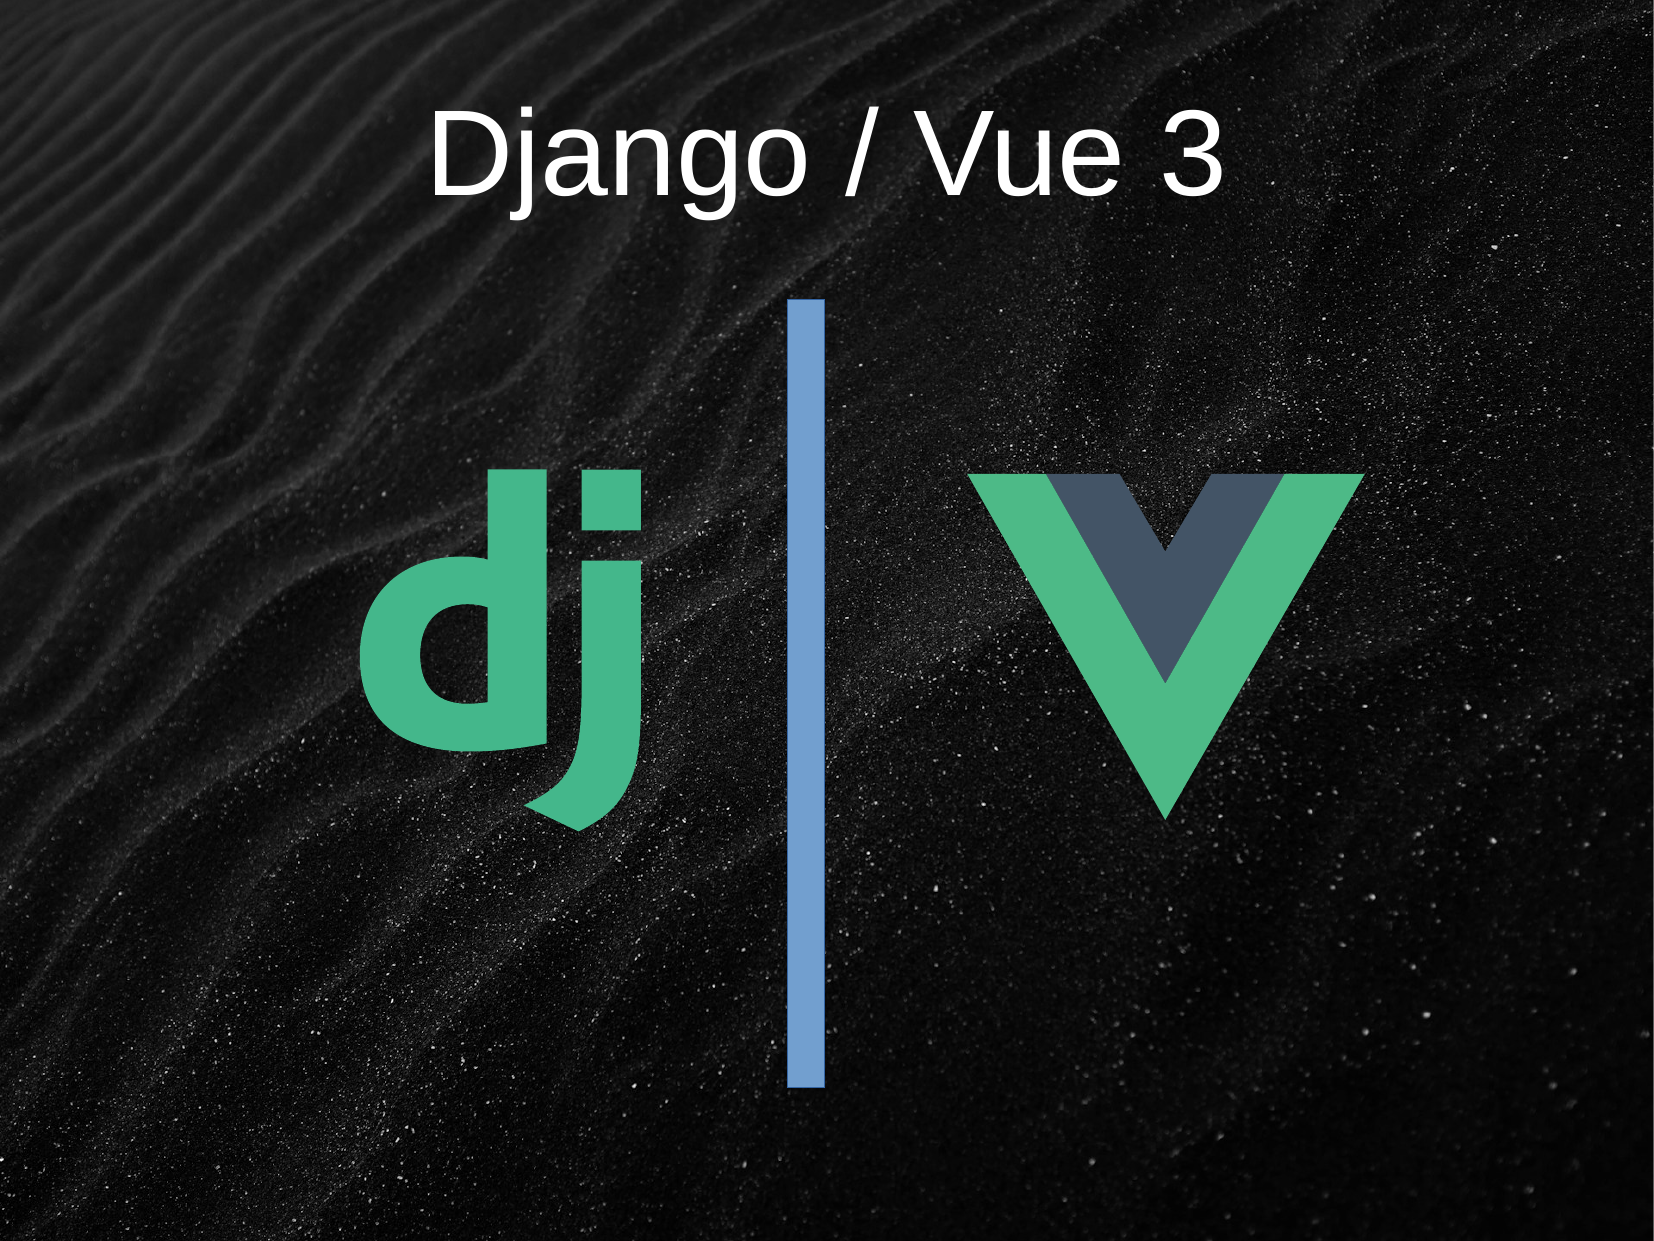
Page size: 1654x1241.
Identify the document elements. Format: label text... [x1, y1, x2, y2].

picture [0, 0, 1654, 1241]
text_box [787, 299, 825, 1088]
title Django / Vue 3 [82, 49, 1571, 257]
